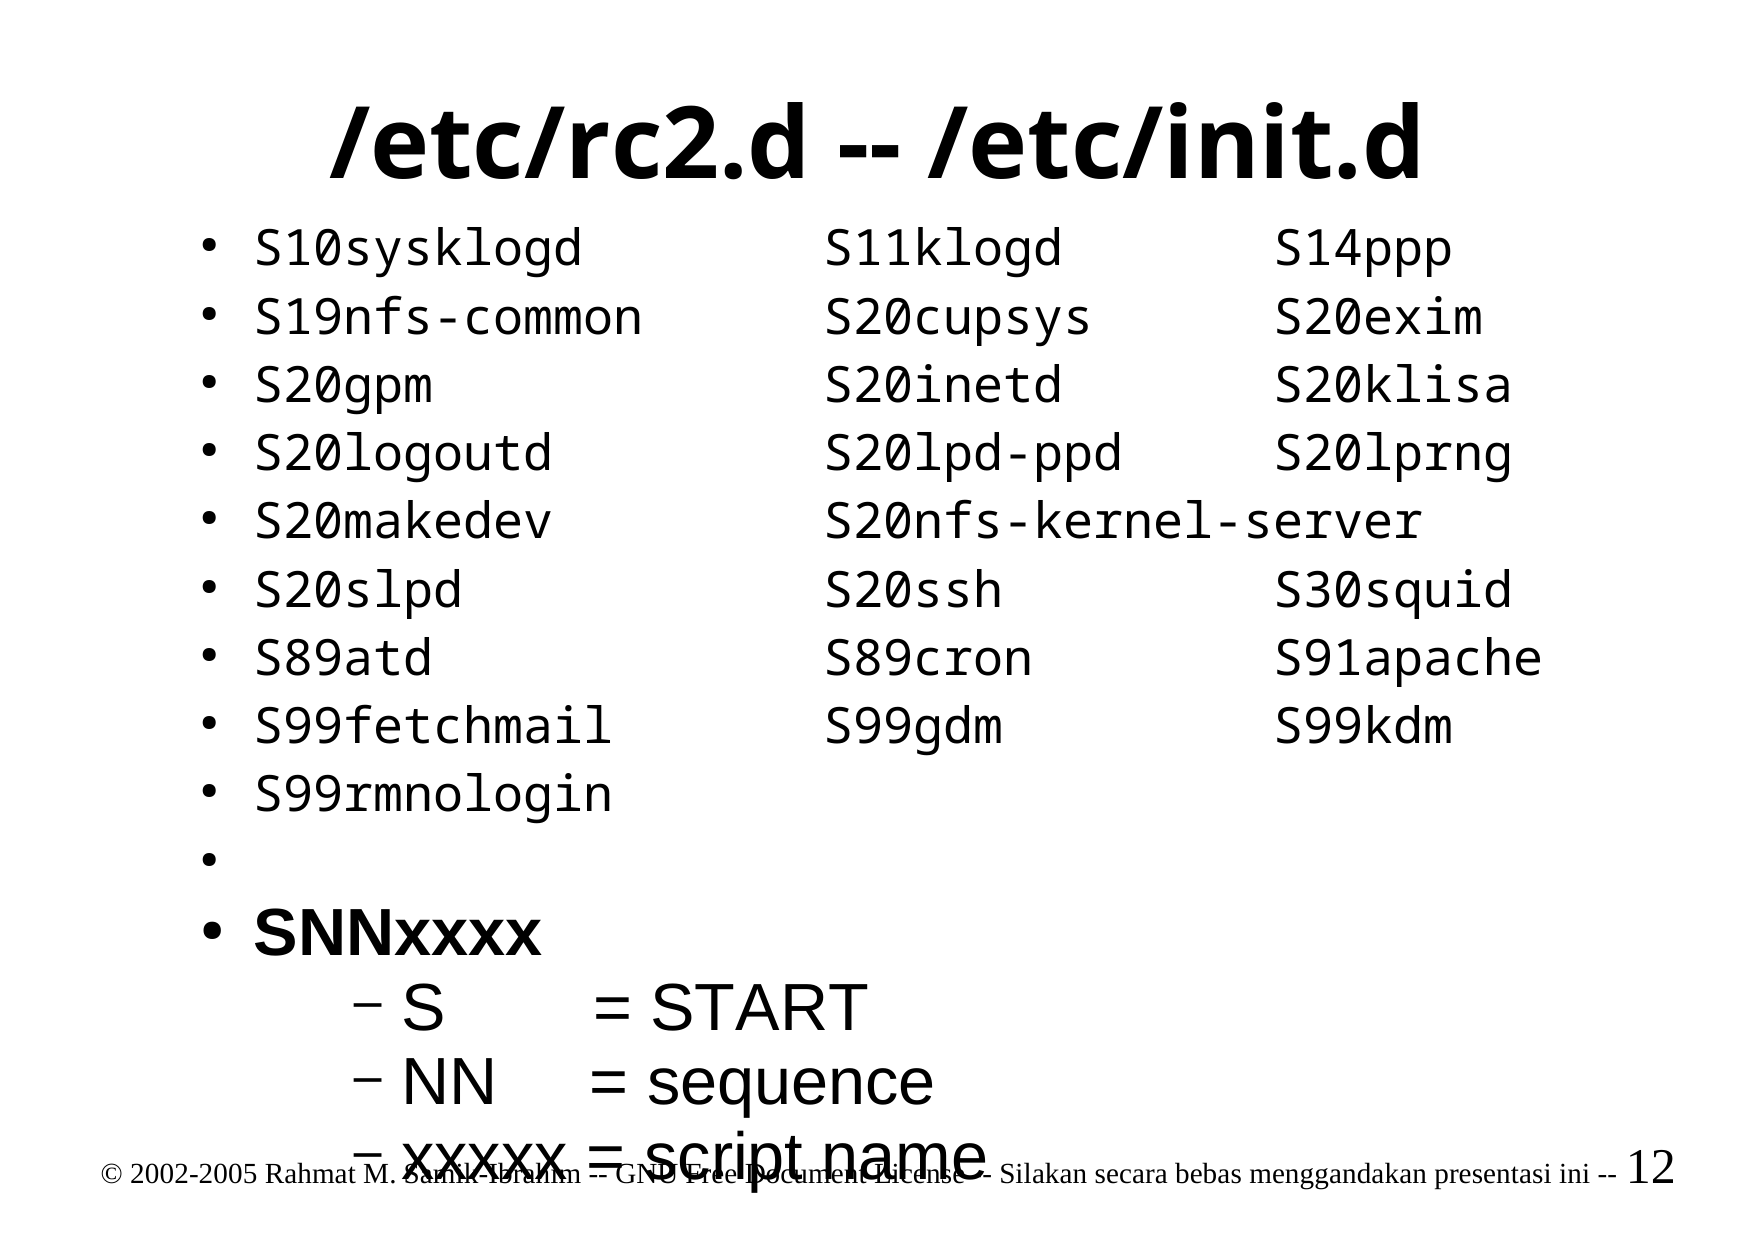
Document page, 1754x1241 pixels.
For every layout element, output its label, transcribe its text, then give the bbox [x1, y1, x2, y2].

list S10sysklogd S11klogd S14ppp S19nfs-common S20cupsys S20exim S20gpm S20inetd S20klisa S20logoutd S20lpd-ppd S20lprng S20makedev S20nfs-kernel-server S20slpd S20ssh S30squid S89atd S89cron S91apache S99fetchmail S99gdm S99kdm S99rmnologin SNNxxxx S = START NN = sequence xxxxx = script name [164, 212, 1582, 1093]
title /etc/rc2.d -- /etc/init.d [169, 43, 1587, 236]
